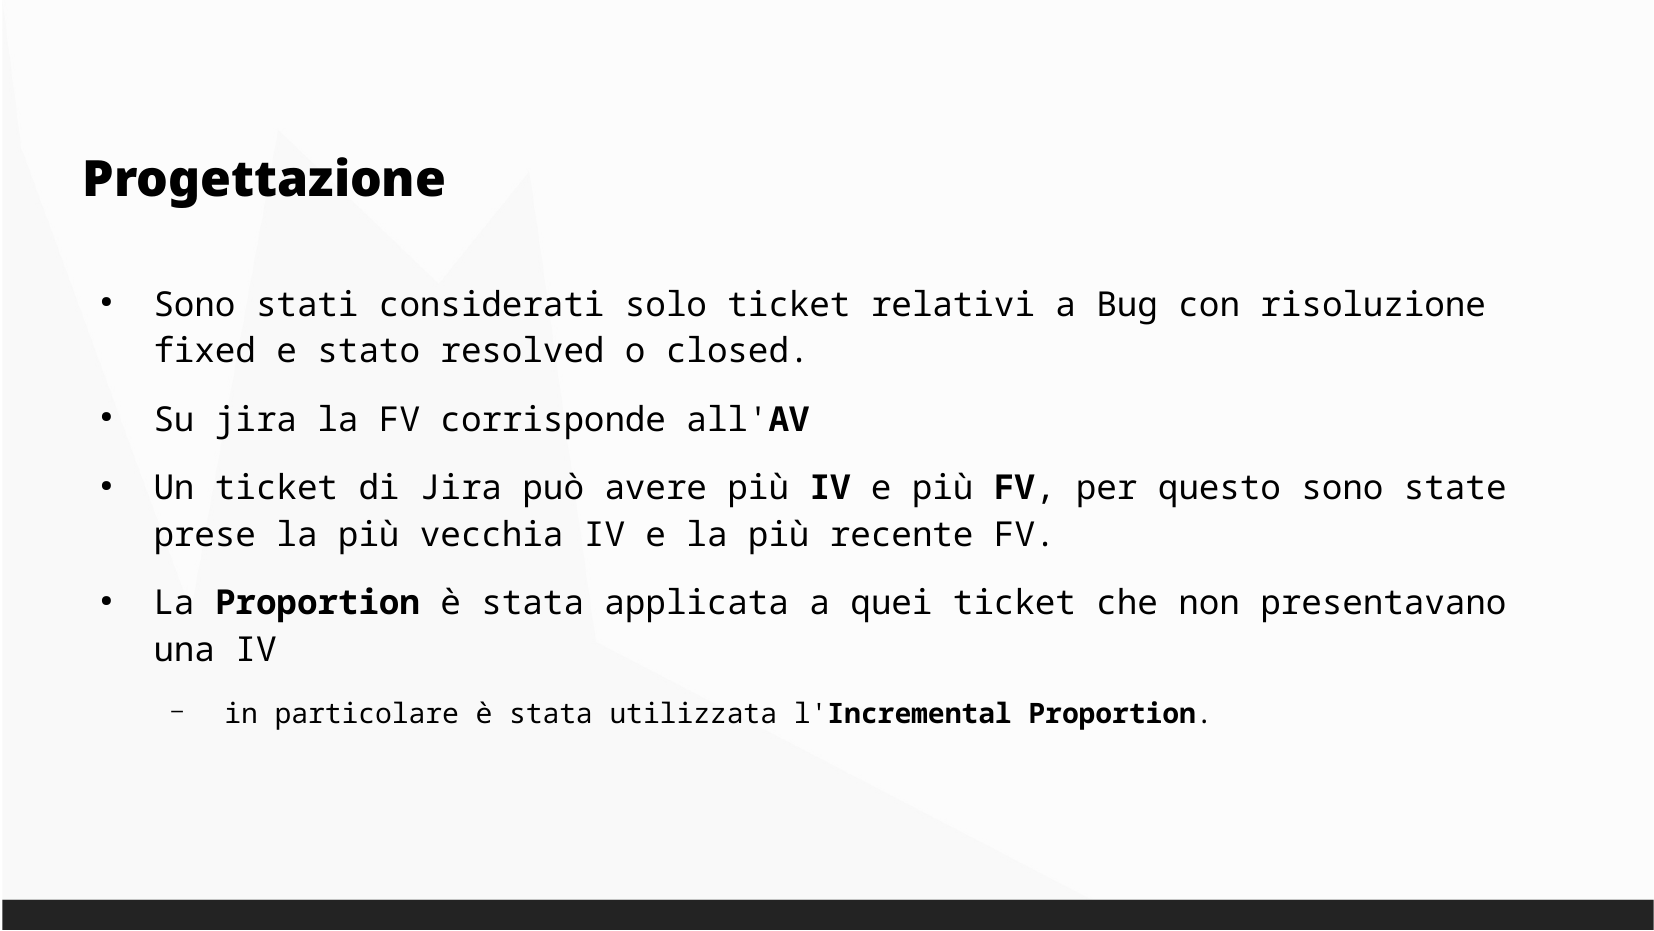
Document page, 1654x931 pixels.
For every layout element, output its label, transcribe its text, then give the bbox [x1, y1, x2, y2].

title Progettazione [82, 99, 1571, 255]
list Sono stati considerati solo ticket relativi a Bug con risoluzione fixed e stato resolved o closed. Su jira la FV corrisponde all'AV Un ticket di Jira può avere più IV e più FV, per questo sono state prese la più vecchia IV e la più recente FV. La Proportion è stata applicata a quei ticket che non presentavano una IV in particolare è stata utilizzata l'Incremental Proportion. [82, 279, 1571, 820]
picture [2, 0, 1654, 931]
